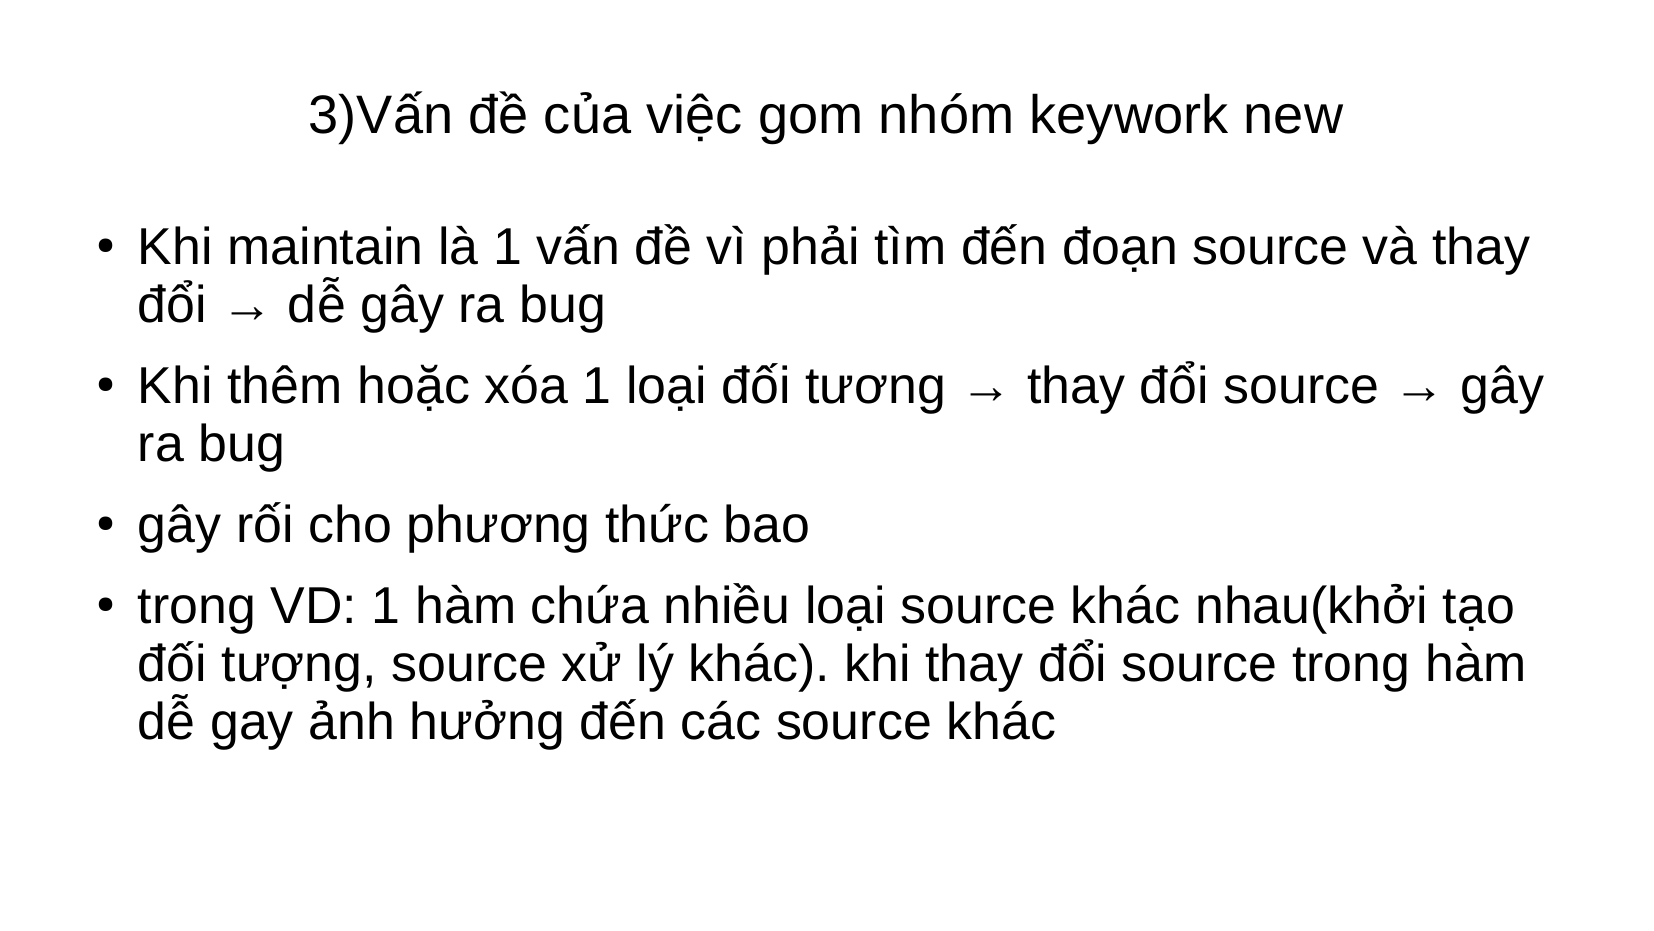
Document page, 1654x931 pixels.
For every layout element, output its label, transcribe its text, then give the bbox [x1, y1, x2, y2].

list Khi maintain là 1 vấn đề vì phải tìm đến đoạn source và thay đổi → dễ gây ra bug Khi thêm hoặc xóa 1 loại đối tương → thay đổi source → gây ra bug gây rối cho phương thức bao trong VD: 1 hàm chứa nhiều loại source khác nhau(khởi tạo đối tượng, source xử lý khác). khi thay đổi source trong hàm dễ gay ảnh hưởng đến các source khác [82, 217, 1571, 758]
title 3)Vấn đề của việc gom nhóm keywork new [82, 37, 1571, 193]
